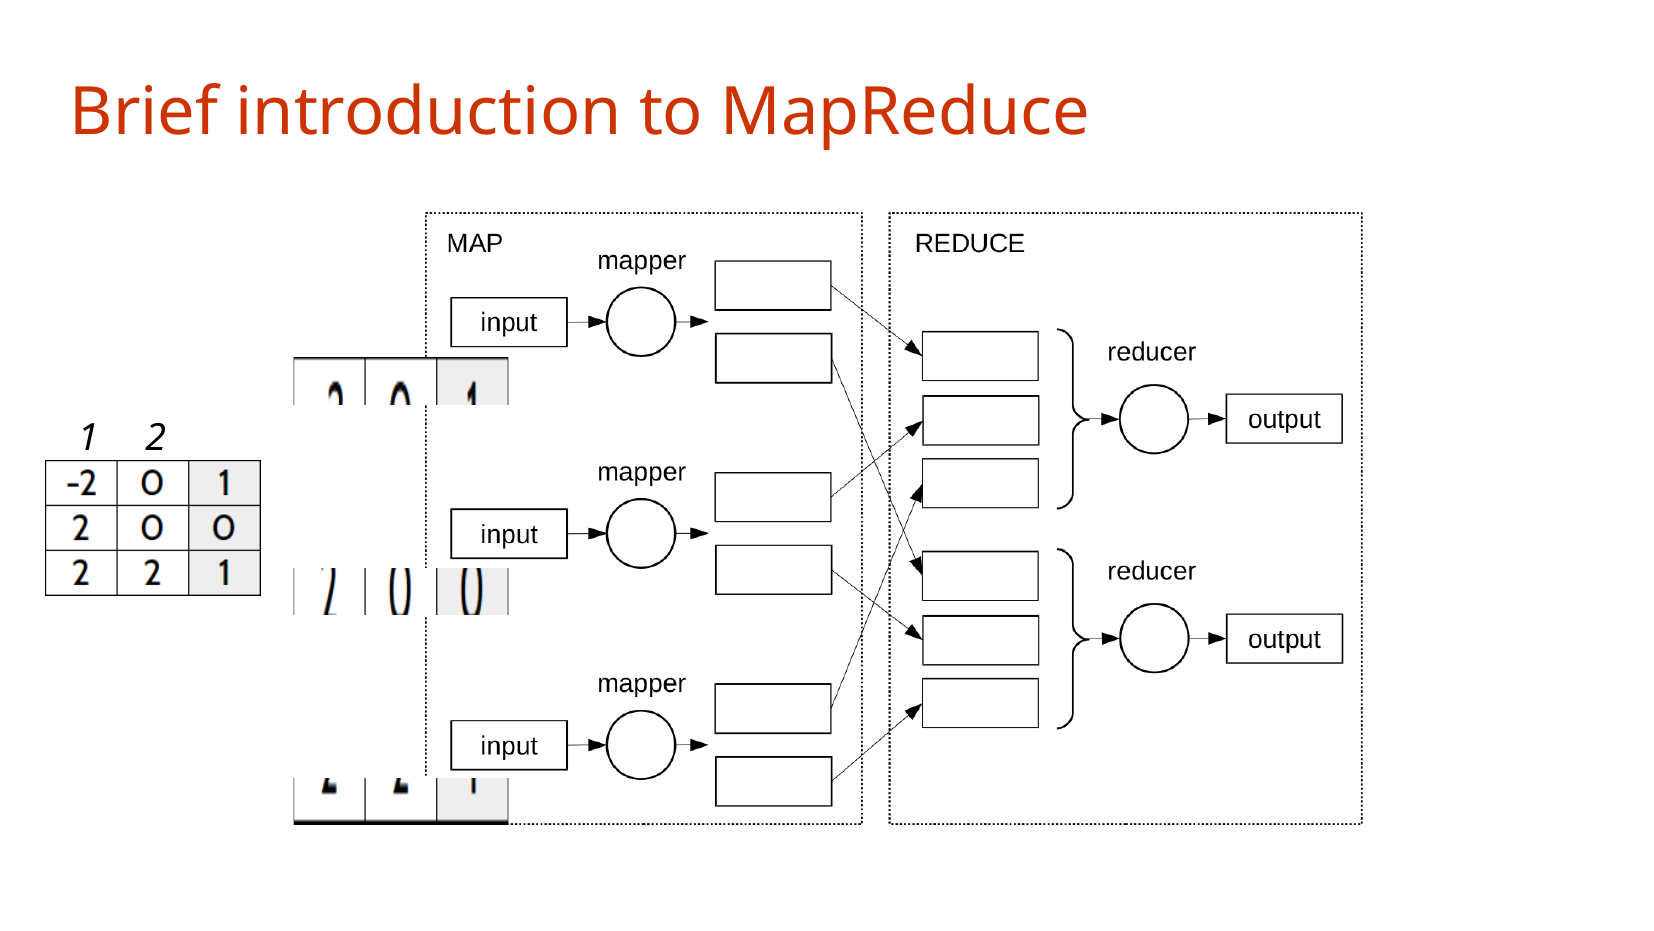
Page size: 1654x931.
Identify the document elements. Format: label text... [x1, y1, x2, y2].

text_box 2 [130, 403, 179, 464]
text_box 1 [63, 403, 106, 464]
picture [293, 209, 1365, 827]
text_box Brief introduction to MapReduce [54, 55, 994, 152]
picture [45, 460, 261, 596]
